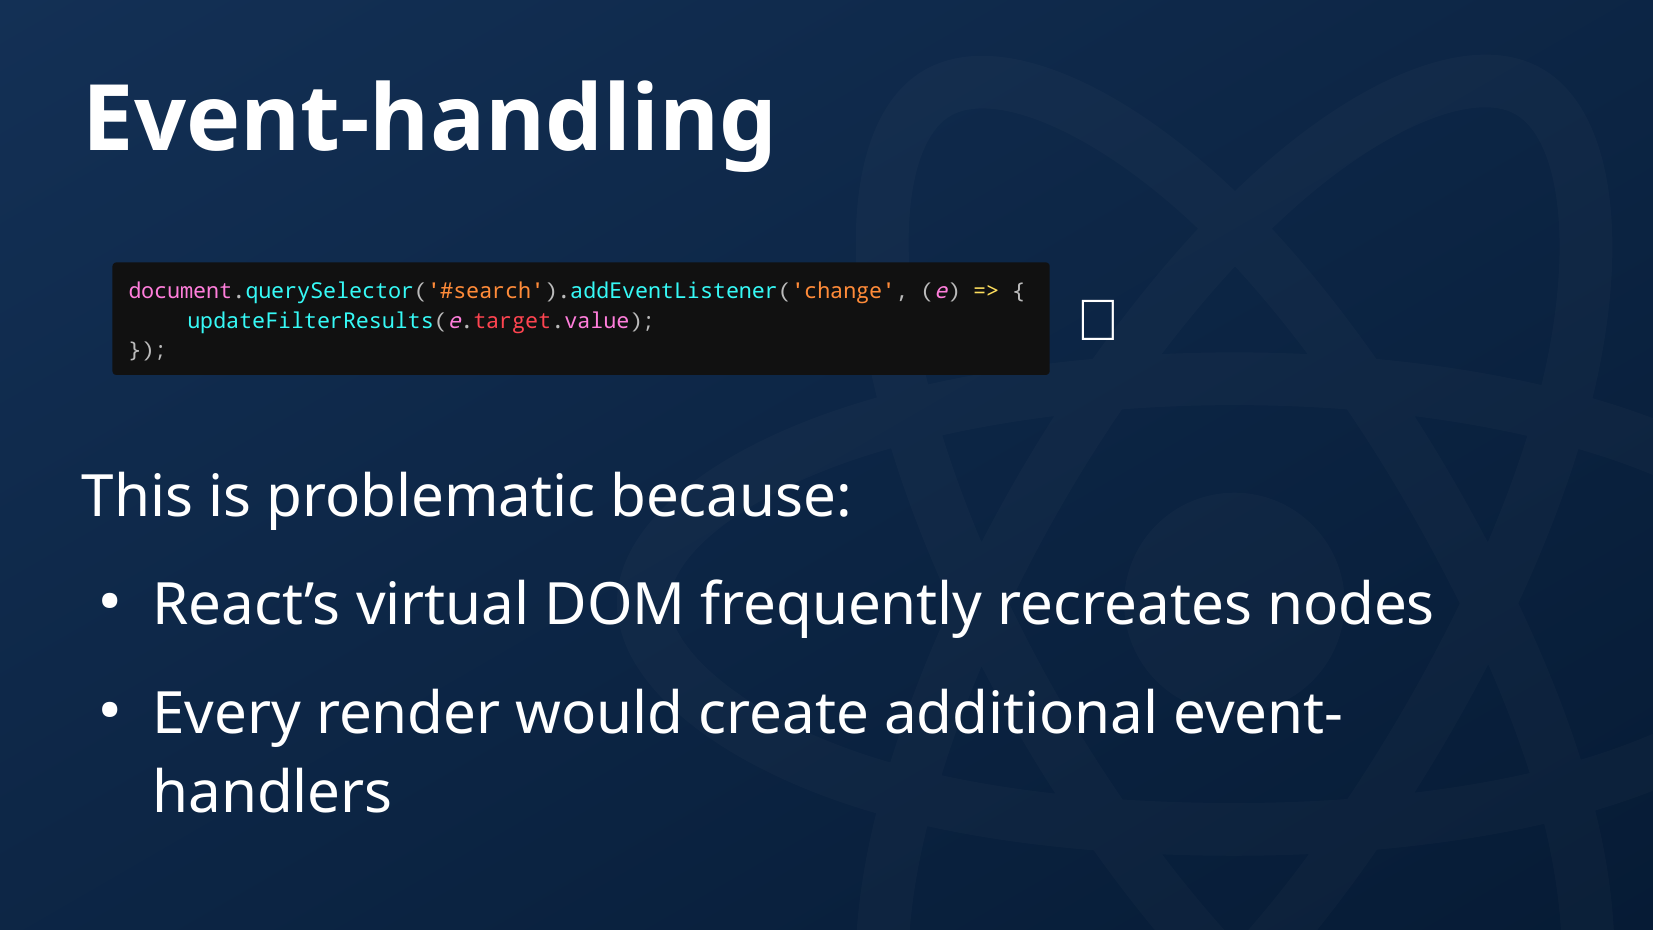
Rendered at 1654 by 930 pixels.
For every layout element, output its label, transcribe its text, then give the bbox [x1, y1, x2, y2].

text_box ❌ [1061, 280, 1212, 394]
title Event-handling [82, 37, 1571, 193]
text_box document.querySelector('#search').addEventListener('change', (e) => { updateFilterResults(e.target.value); }); [112, 262, 1050, 375]
list This is problematic because: React’s virtual DOM frequently recreates nodes Every render would create additional event-handlers [81, 453, 1570, 867]
